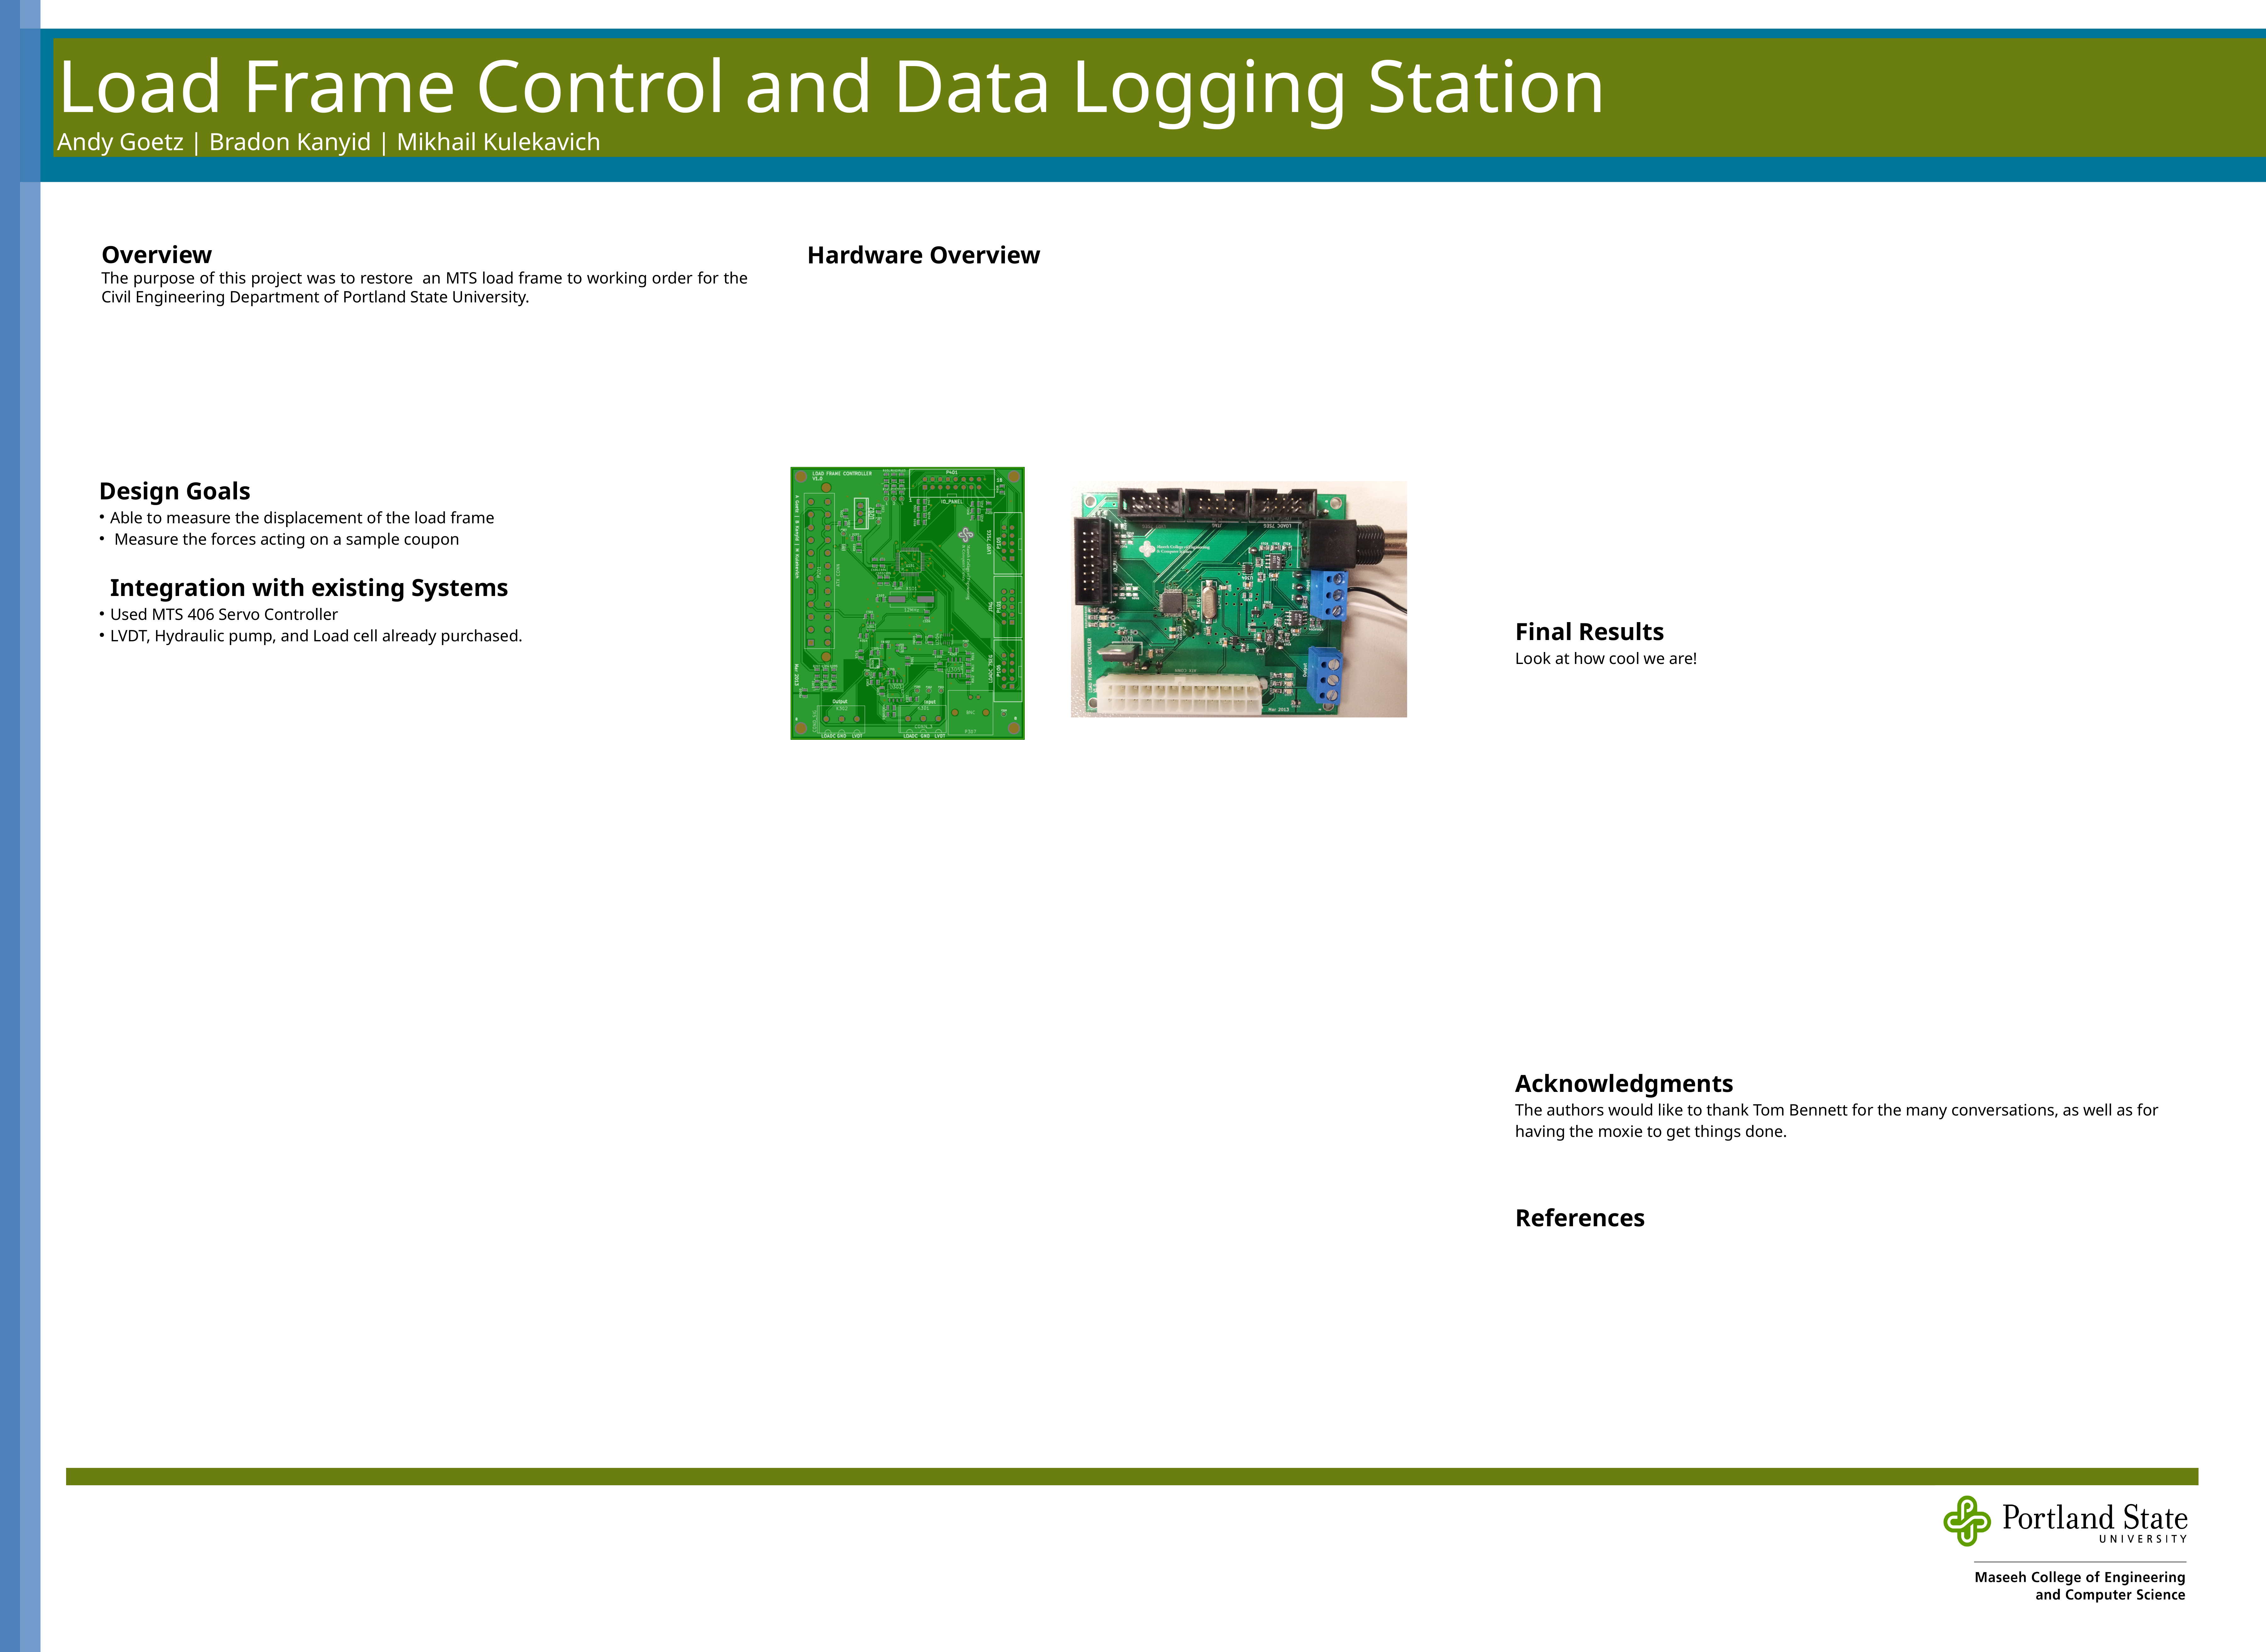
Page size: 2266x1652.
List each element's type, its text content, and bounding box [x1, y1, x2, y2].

text_box Load Frame Control and Data Logging Station Andy Goetz | Bradon Kanyid | Mikhail Kulekavich [53, 38, 2266, 157]
picture [791, 467, 1025, 740]
text_box Design Goals Able to measure the displacement of the load frame Measure the forces acting on a sample coupon Integration with existing Systems Used MTS 406 Servo Controller LVDT, Hydraulic pump, and Load cell already purchased. [94, 472, 756, 649]
text_box [66, 1468, 2199, 1486]
picture [1071, 481, 1407, 718]
text_box [0, 0, 2266, 1652]
text_box Hardware Overview [803, 236, 1464, 321]
text_box Overview The purpose of this project was to restore an MTS load frame to working order for the Civil Engineering Department of Portland State University. [94, 236, 756, 309]
text_box References [1511, 1199, 2172, 1347]
text_box Acknowledgments The authors would like to thank Tom Bennett for the many conversations, as well as for having the moxie to get things done. [1511, 1064, 2172, 1165]
text_box Final Results Look at how cool we are! [1511, 612, 2172, 712]
picture [1936, 1485, 2196, 1613]
